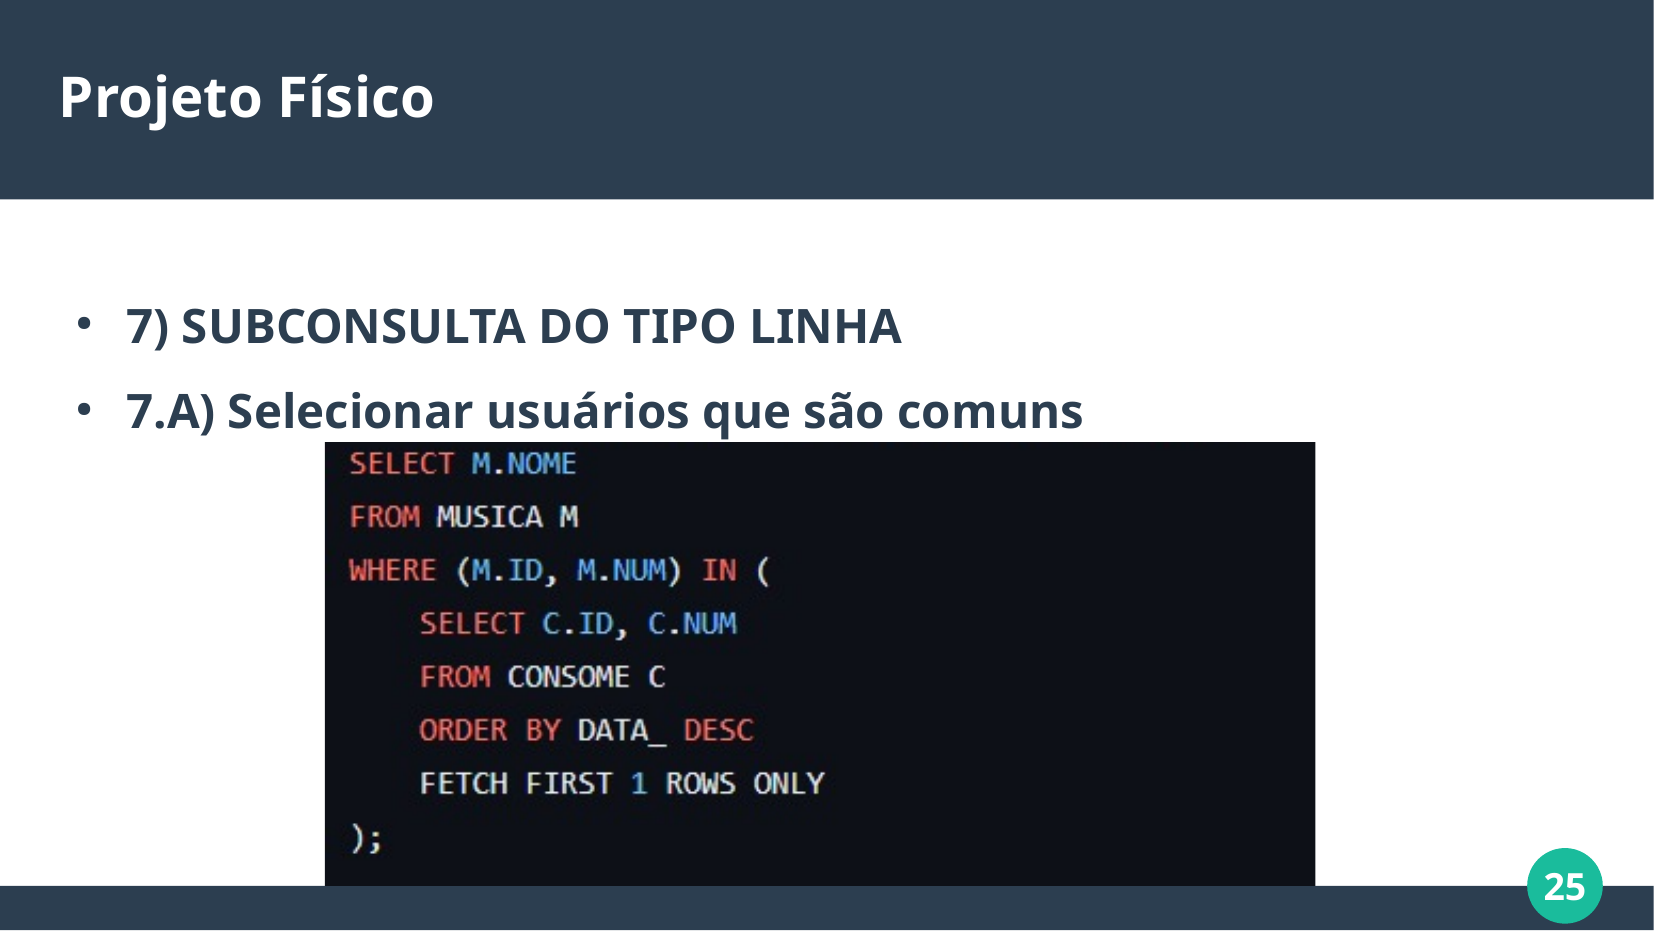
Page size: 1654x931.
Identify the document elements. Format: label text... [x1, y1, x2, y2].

title Projeto Físico [59, 37, 1595, 156]
picture [324, 442, 1316, 886]
list 7) SUBCONSULTA DO TIPO LINHA 7.A) Selecionar usuários que são comuns [59, 206, 1595, 443]
